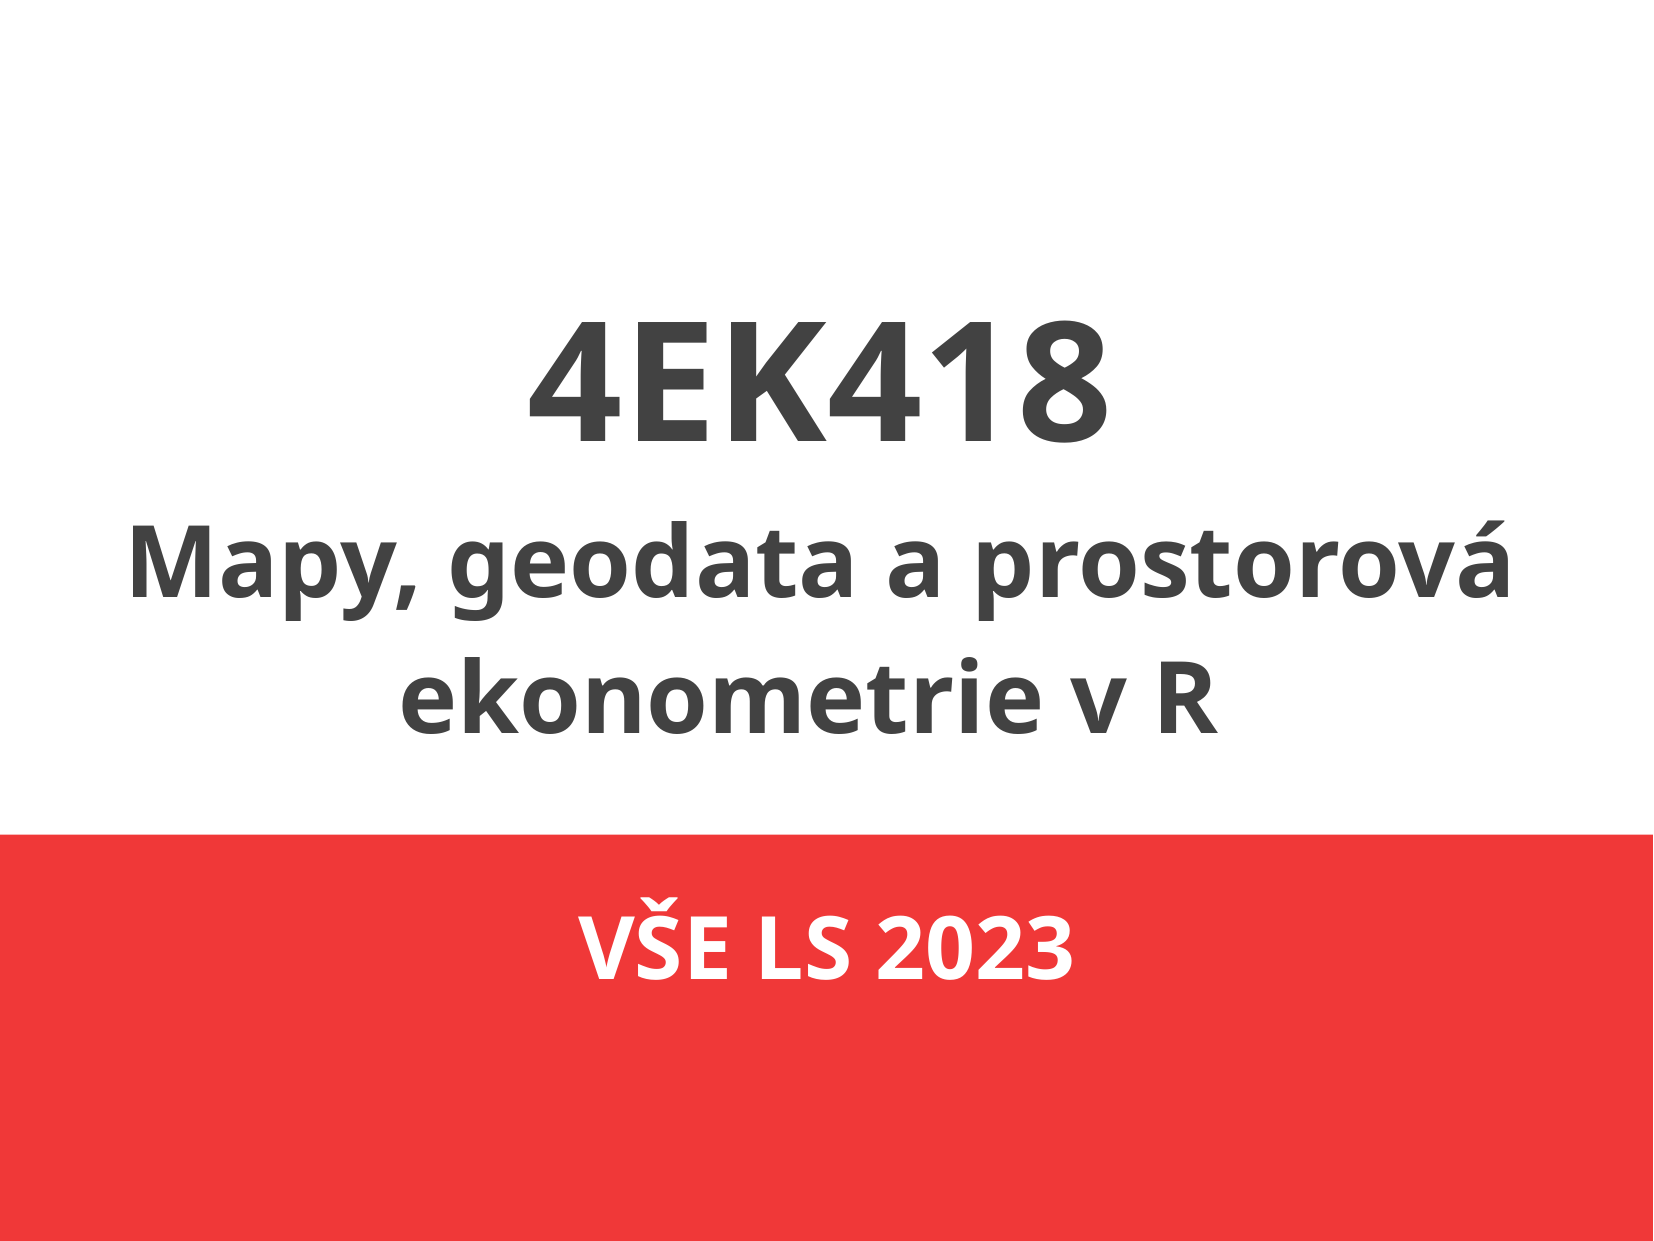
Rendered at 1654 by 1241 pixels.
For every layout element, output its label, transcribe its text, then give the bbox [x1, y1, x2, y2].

title 4EK418 Mapy, geodata a prostorová ekonometrie v R [0, 248, 1642, 778]
subtitle VŠE LS 2023 [82, 881, 1571, 1010]
